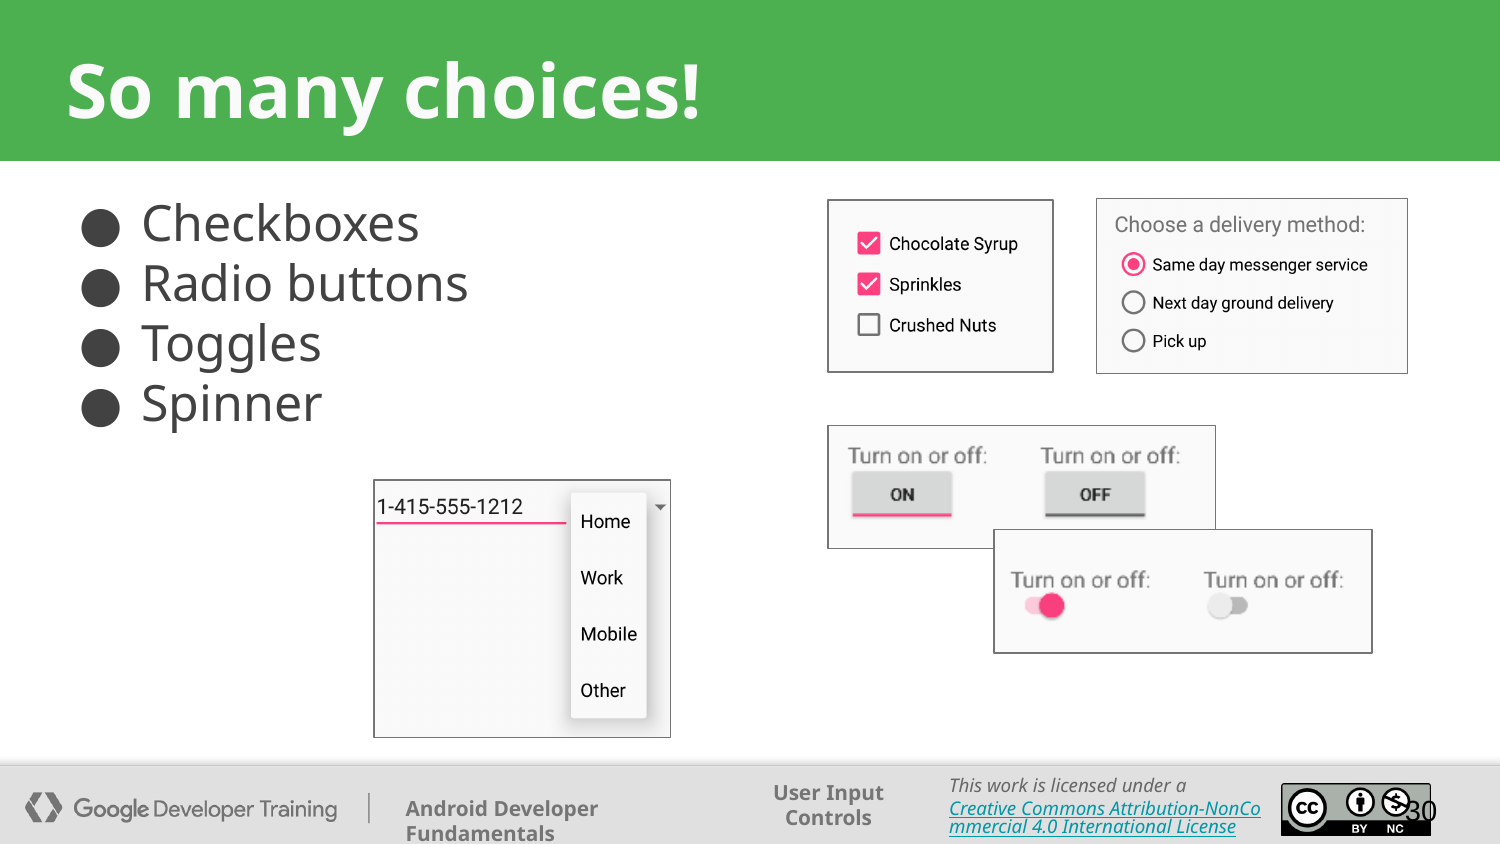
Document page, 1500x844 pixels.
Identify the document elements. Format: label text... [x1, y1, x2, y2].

picture [0, 161, 1500, 844]
list Checkboxes Radio buttons Toggles Spinner [51, 176, 880, 737]
title So many choices! [51, 28, 1449, 122]
slide_number <number> [1389, 777, 1480, 842]
